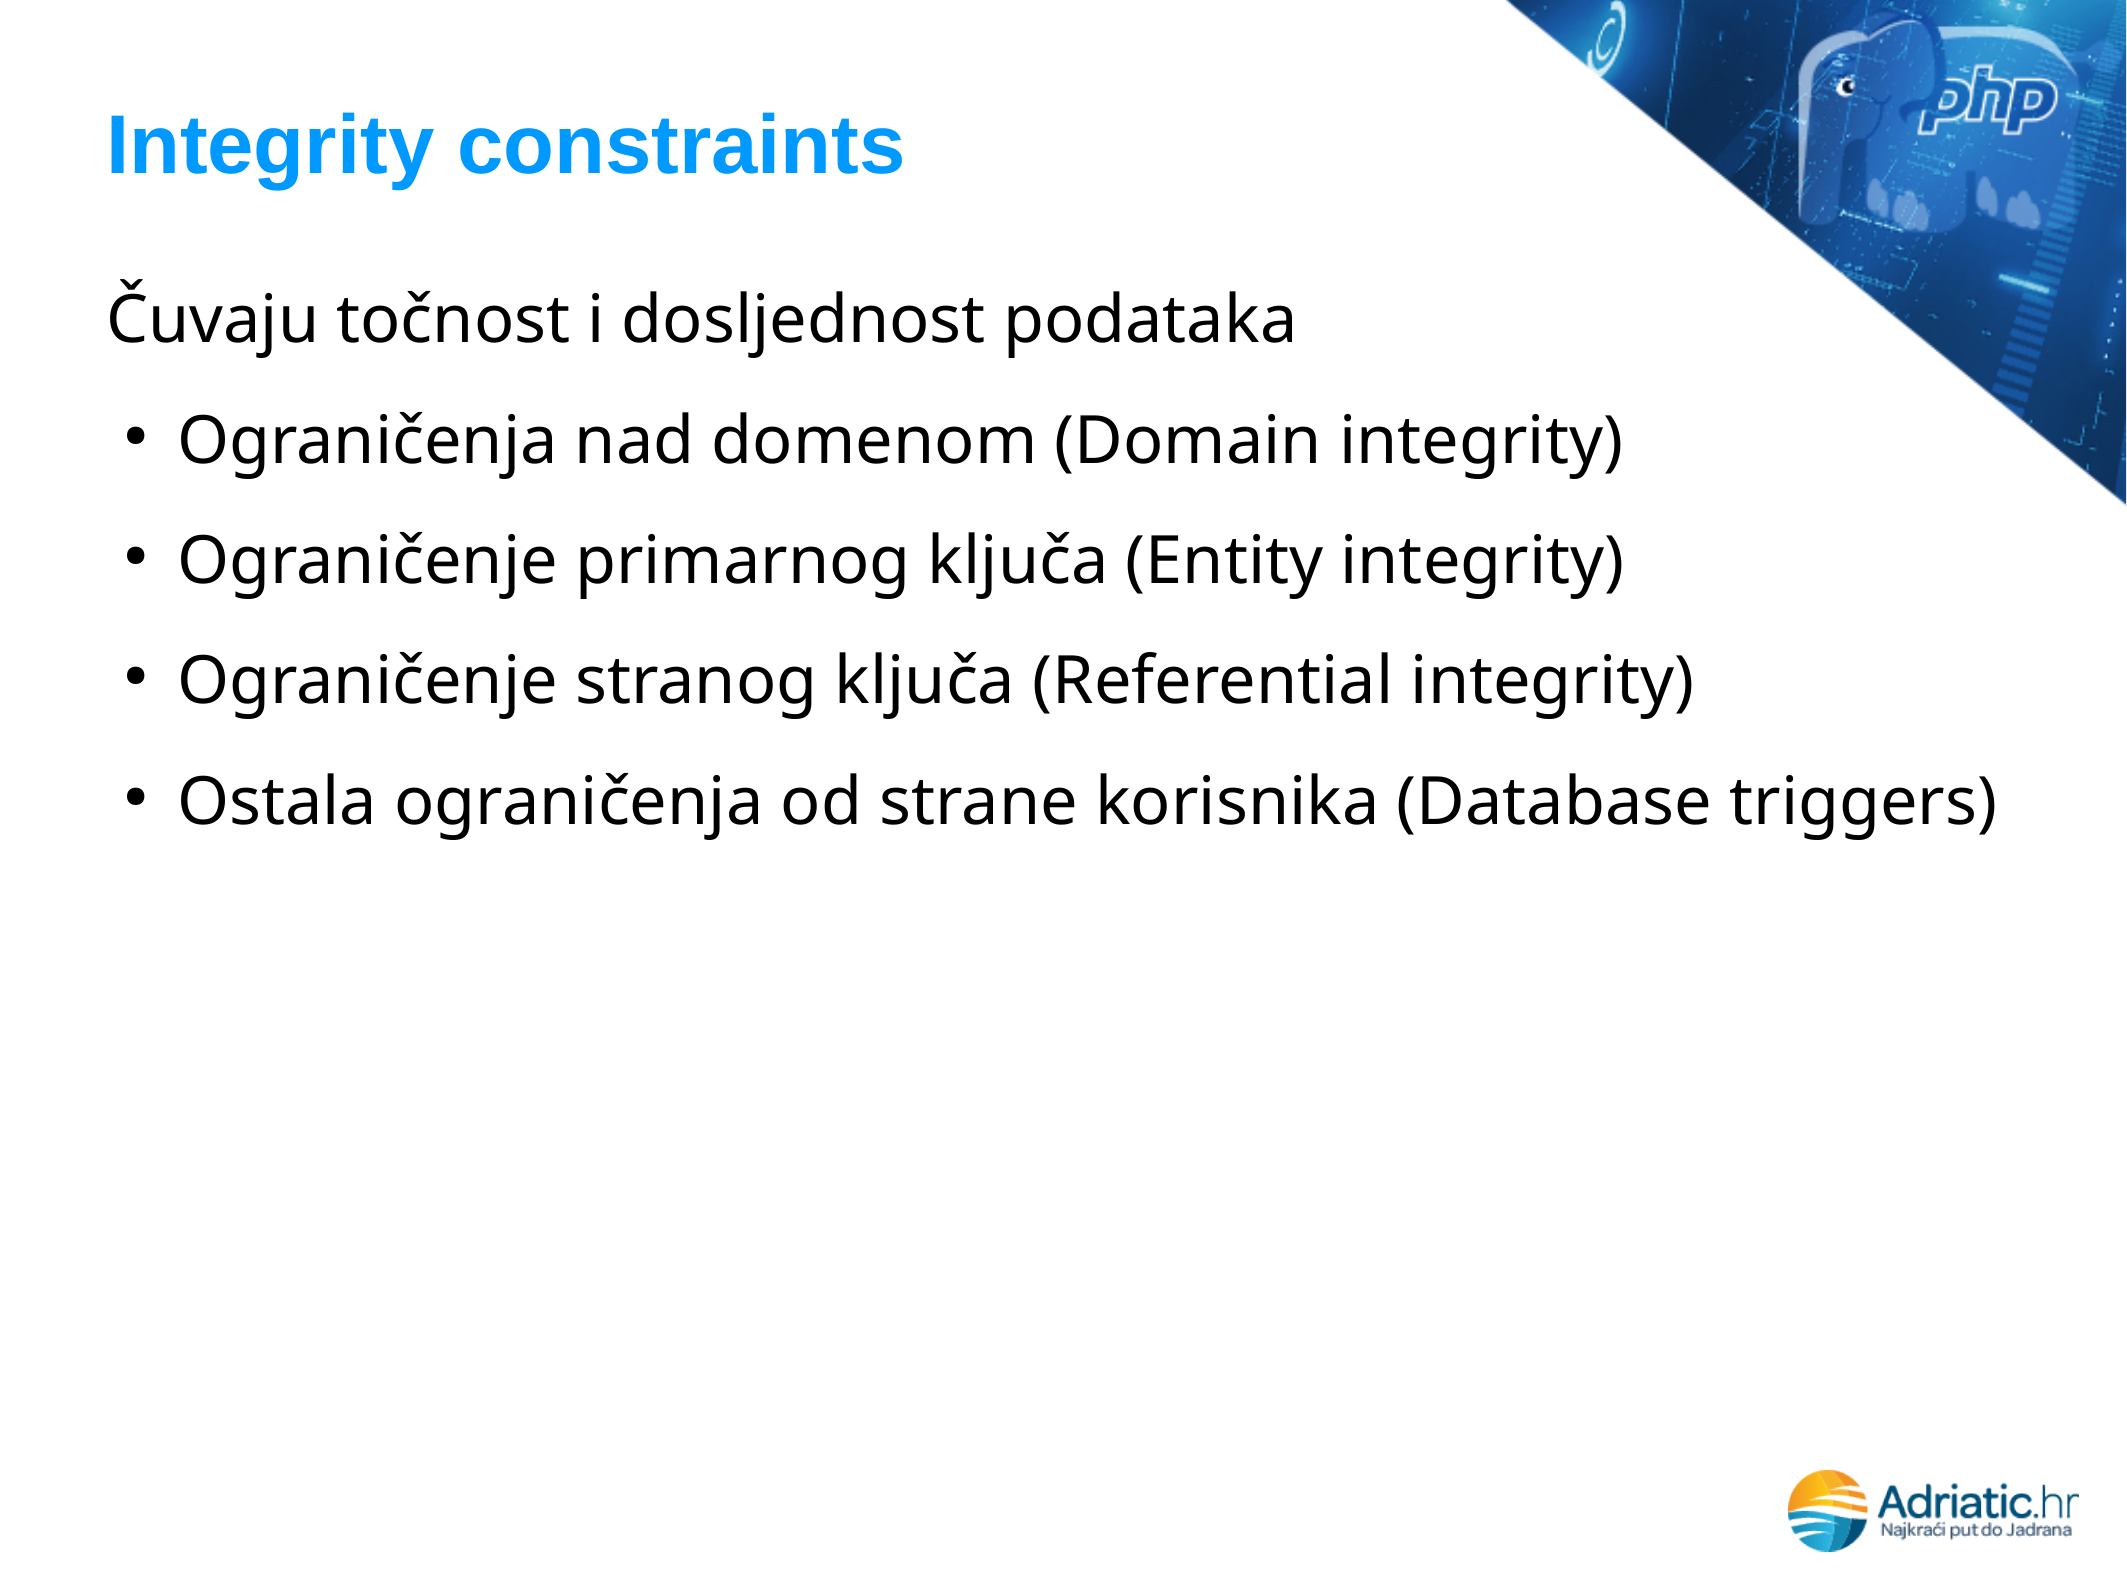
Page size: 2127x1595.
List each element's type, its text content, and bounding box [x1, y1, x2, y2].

picture [1788, 1470, 2079, 1552]
picture [1505, 0, 2127, 625]
list Čuvaju točnost i dosljednost podataka Ograničenja nad domenom (Domain integrity) Ograničenje primarnog ključa (Entity integrity) Ograničenje stranog ključa (Referential integrity) Ostala ograničenja od strane korisnika (Database triggers) [106, 271, 2020, 1453]
title Integrity constraints [106, 70, 1630, 219]
